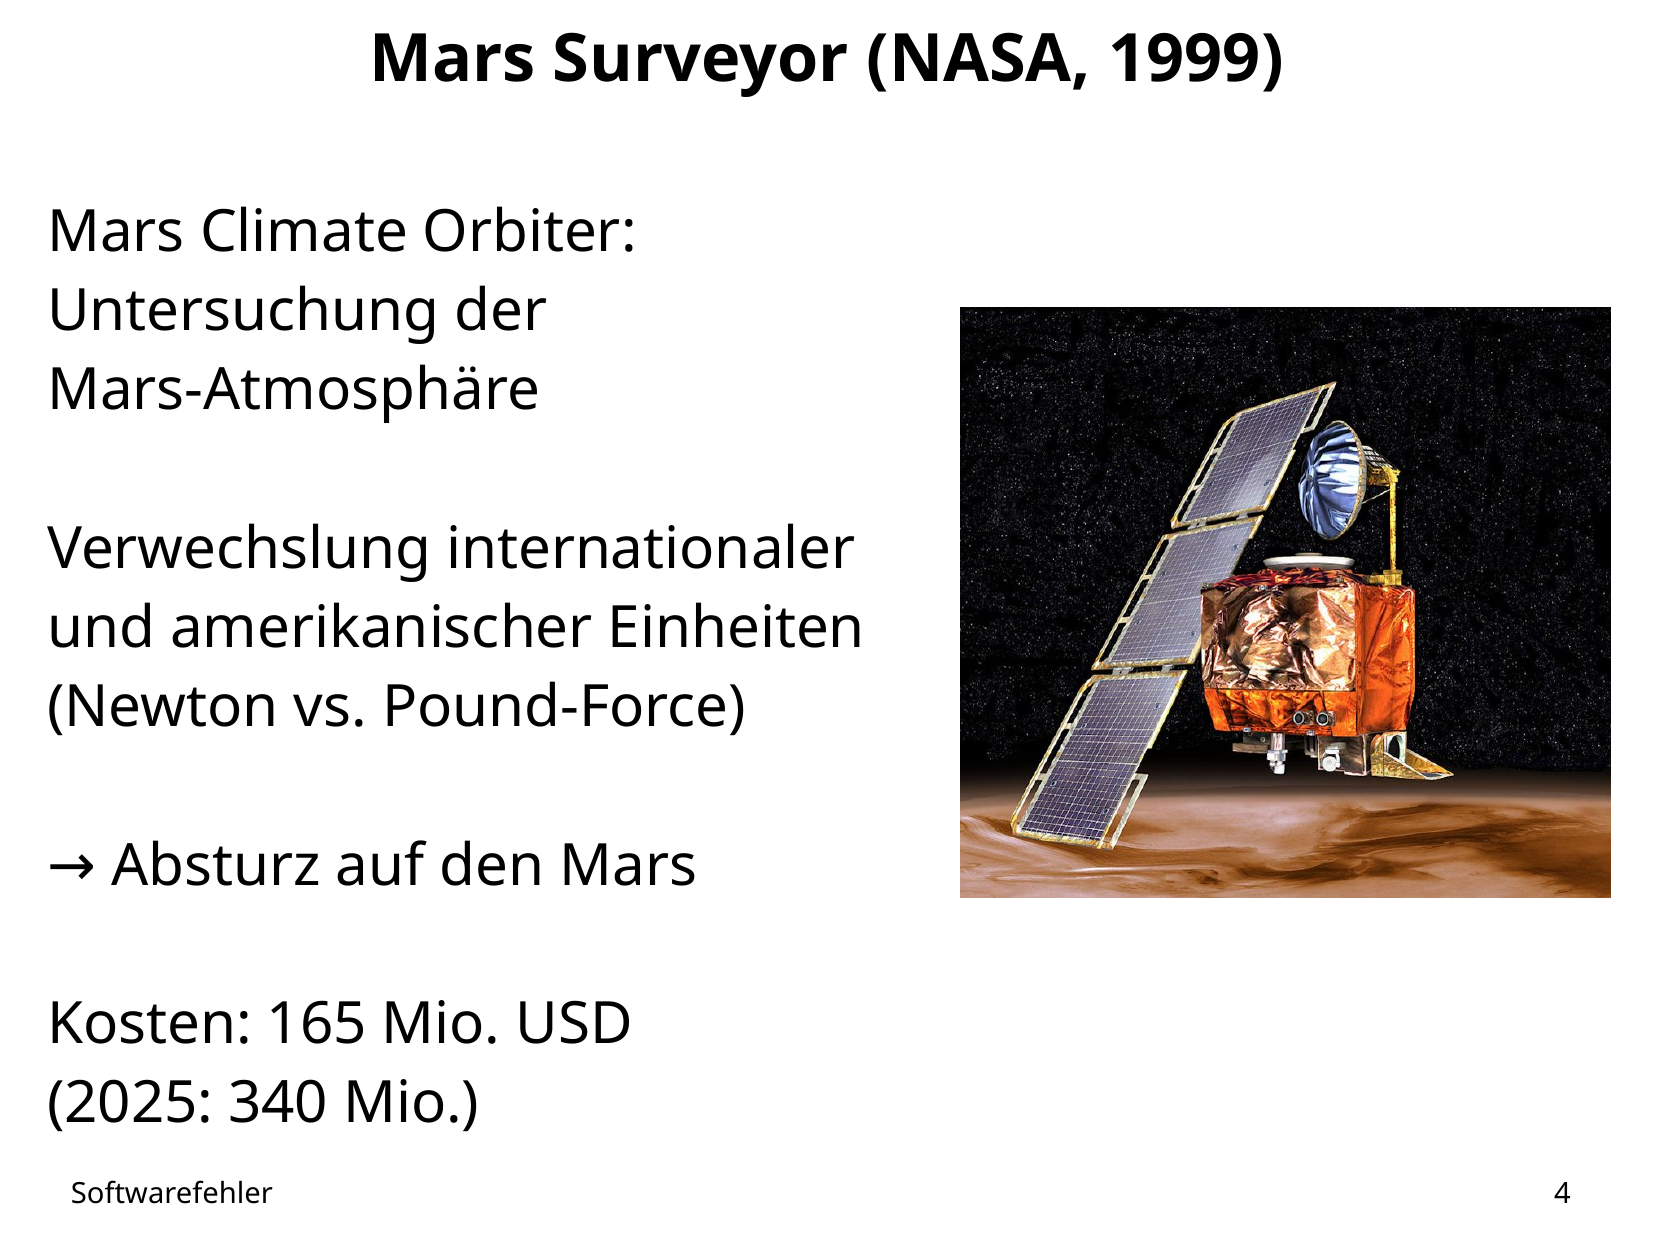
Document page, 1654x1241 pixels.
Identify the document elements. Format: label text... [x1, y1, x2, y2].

list Mars Climate Orbiter: Untersuchung der Mars-Atmosphäre Verwechslung internationaler und amerikanischer Einheiten (Newton vs. Pound-Force) → Absturz auf den Mars Kosten: 165 Mio. USD (2025: 340 Mio.) [47, 188, 960, 1146]
title Mars Surveyor (NASA, 1999) [0, 5, 1654, 107]
picture [960, 307, 1611, 898]
